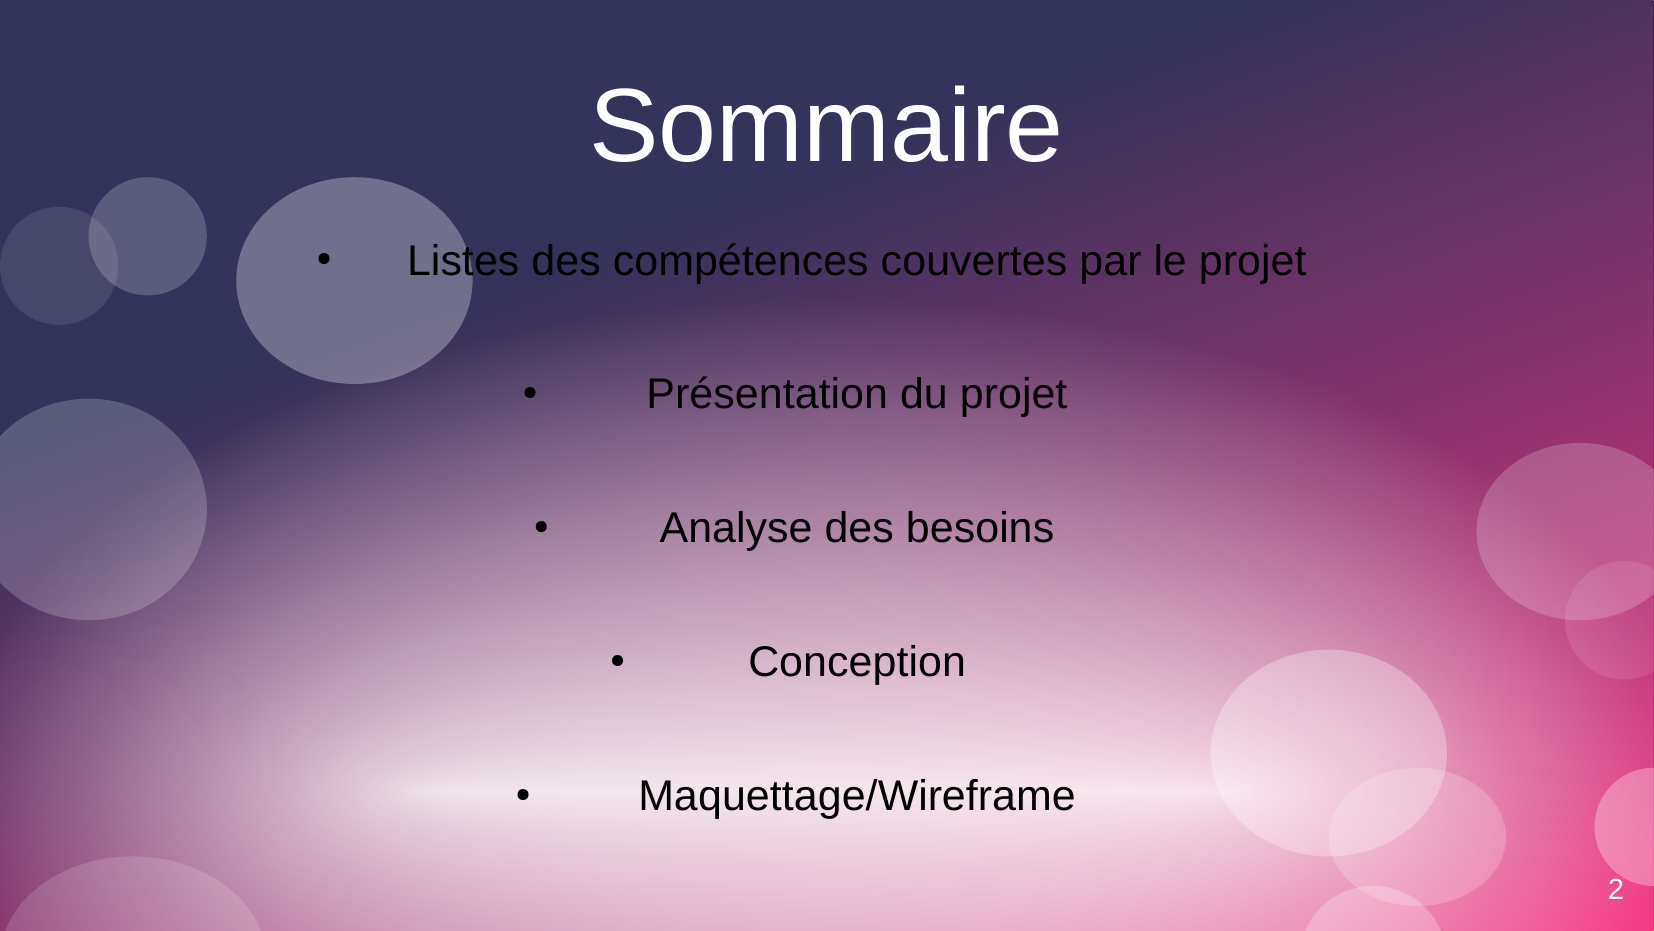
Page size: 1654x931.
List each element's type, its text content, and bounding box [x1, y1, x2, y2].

title Sommaire [88, 44, 1565, 207]
list Listes des compétences couvertes par le projet Présentation du projet Analyse des besoins Conception Maquettage/Wireframe [88, 236, 1565, 827]
